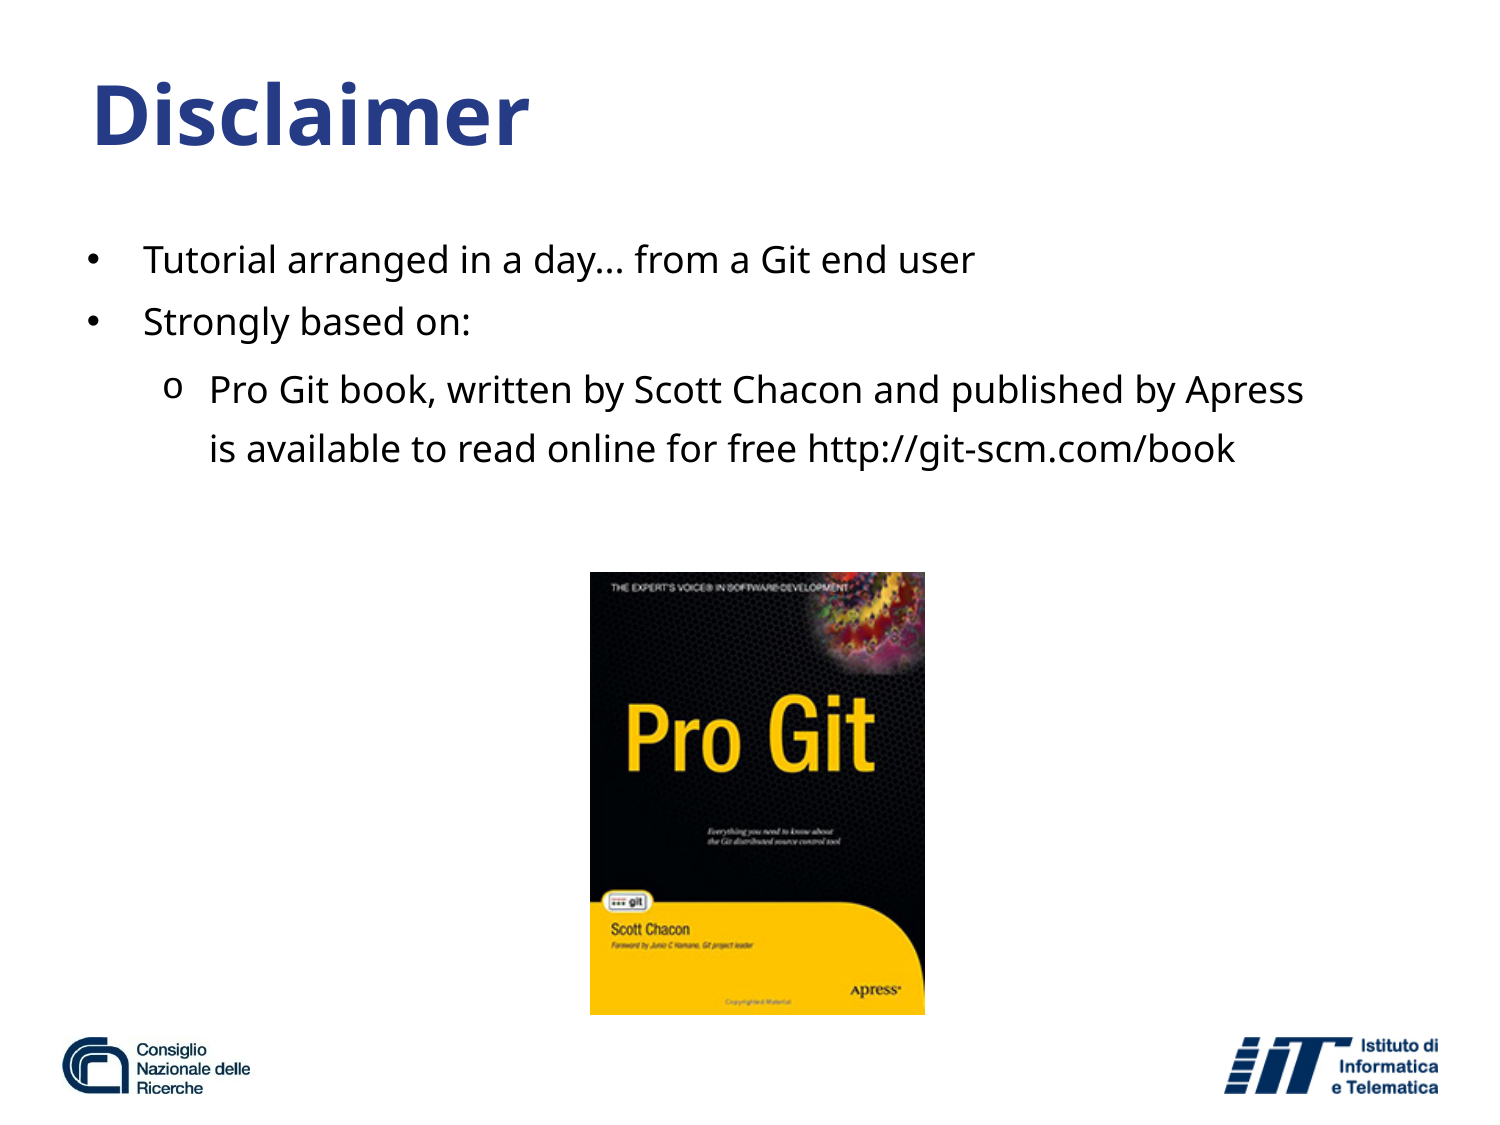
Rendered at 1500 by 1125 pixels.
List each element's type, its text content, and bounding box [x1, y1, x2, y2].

list Tutorial arranged in a day... from a Git end user Strongly based on: Pro Git book, written by Scott Chacon and published by Apress is available to read online for free http://git-scm.com/book [71, 228, 1422, 1079]
picture [590, 572, 925, 1015]
picture [1224, 1037, 1438, 1094]
title Disclaimer [74, 45, 1449, 180]
picture [62, 1037, 250, 1094]
